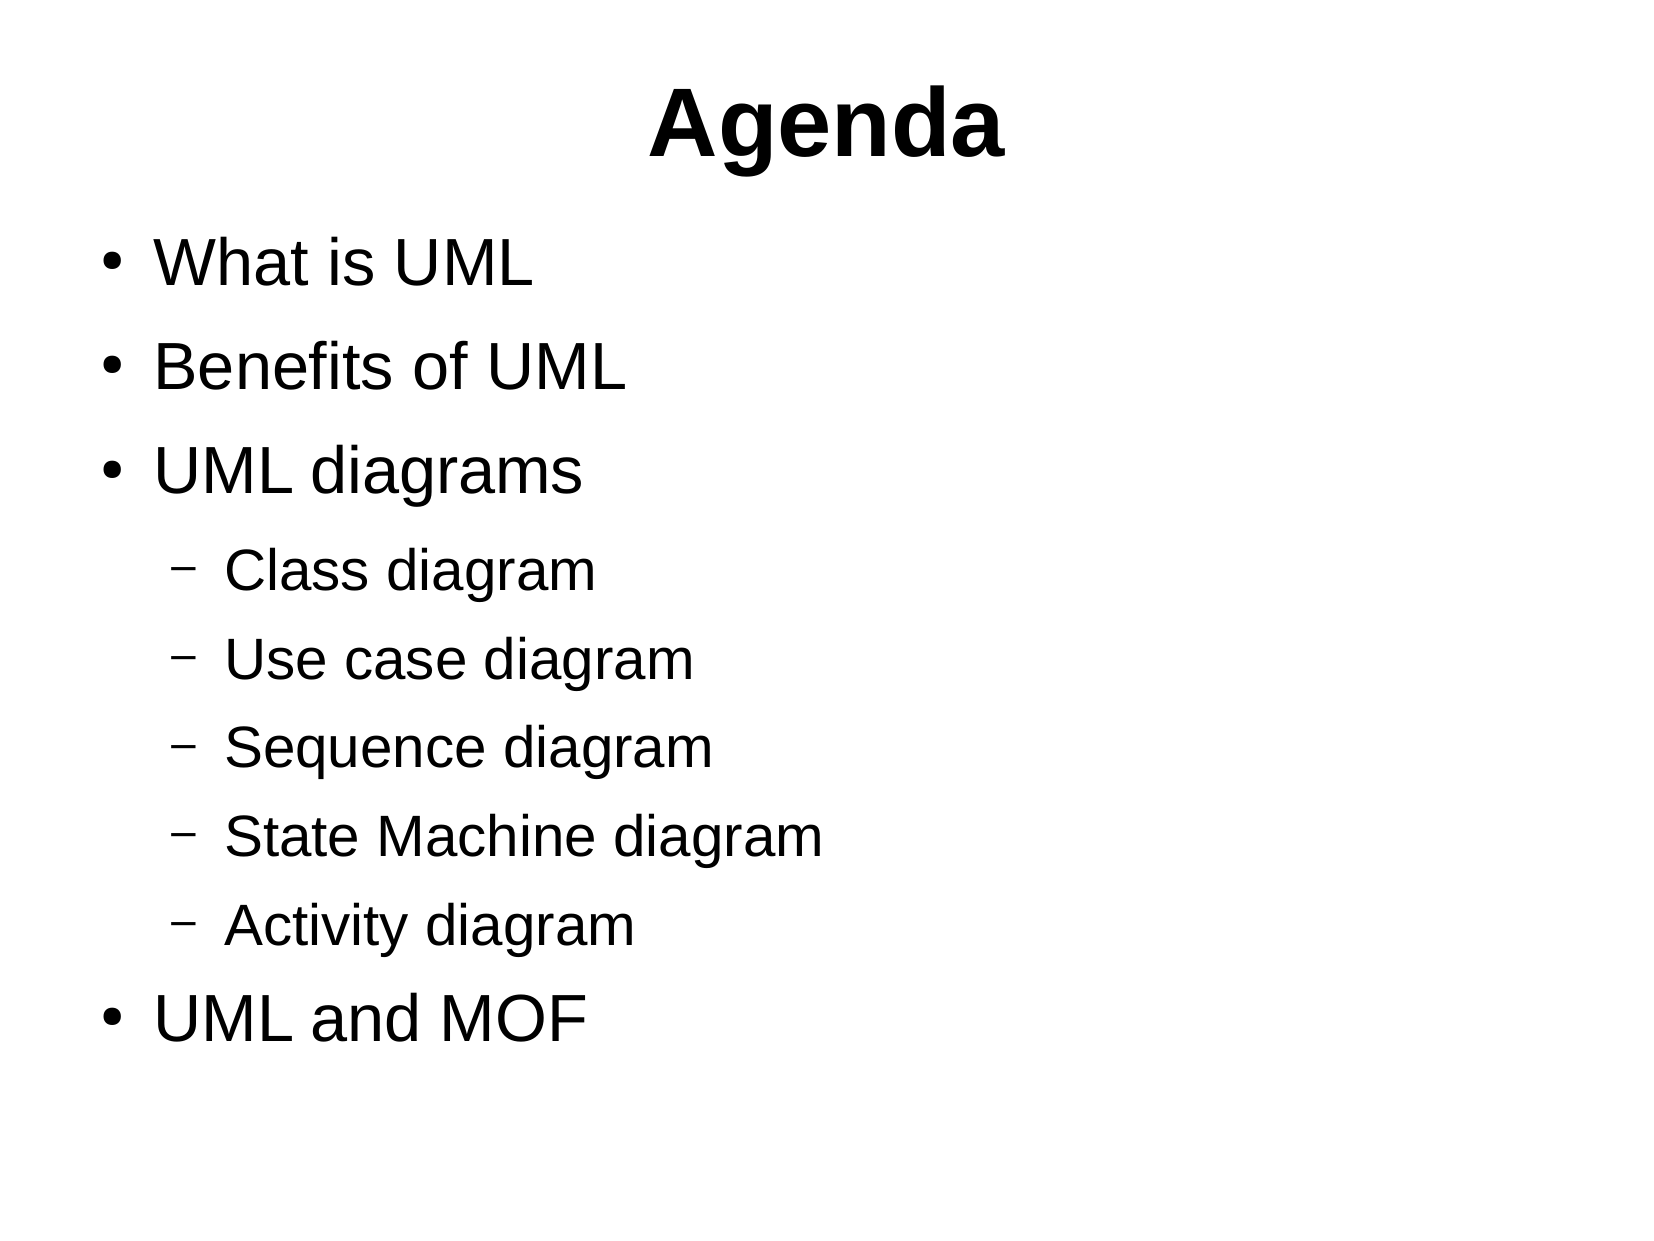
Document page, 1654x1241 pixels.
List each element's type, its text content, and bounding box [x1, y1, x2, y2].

title Agenda [82, 49, 1571, 196]
list What is UML Benefits of UML UML diagrams Class diagram Use case diagram Sequence diagram State Machine diagram Activity diagram UML and MOF [82, 225, 1538, 1186]
